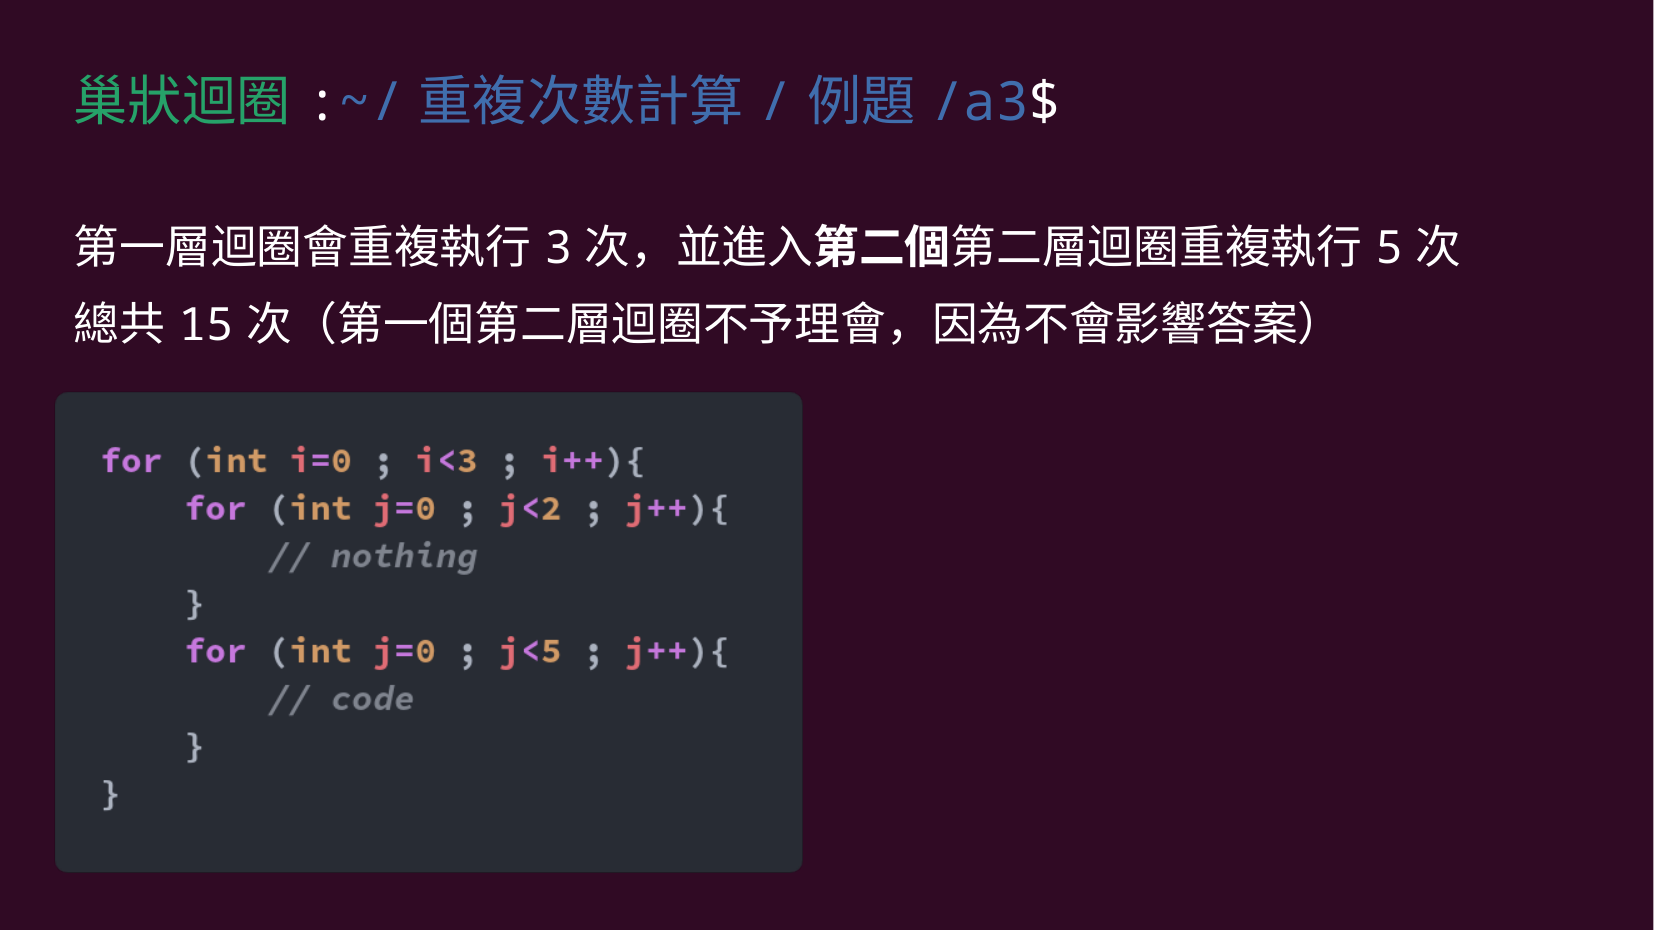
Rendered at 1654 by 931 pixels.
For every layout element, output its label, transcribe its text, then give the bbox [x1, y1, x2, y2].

text_box 巢狀迴圈:~/重複次數計算/例題/a3$ [59, 55, 1201, 139]
text_box 第一層迴圈會重複執行3次，並進入第二個第二層迴圈重複執行5次 總共15次（第一個第二層迴圈不予理會，因為不會影響答案） [59, 193, 1613, 488]
picture [0, 337, 858, 929]
